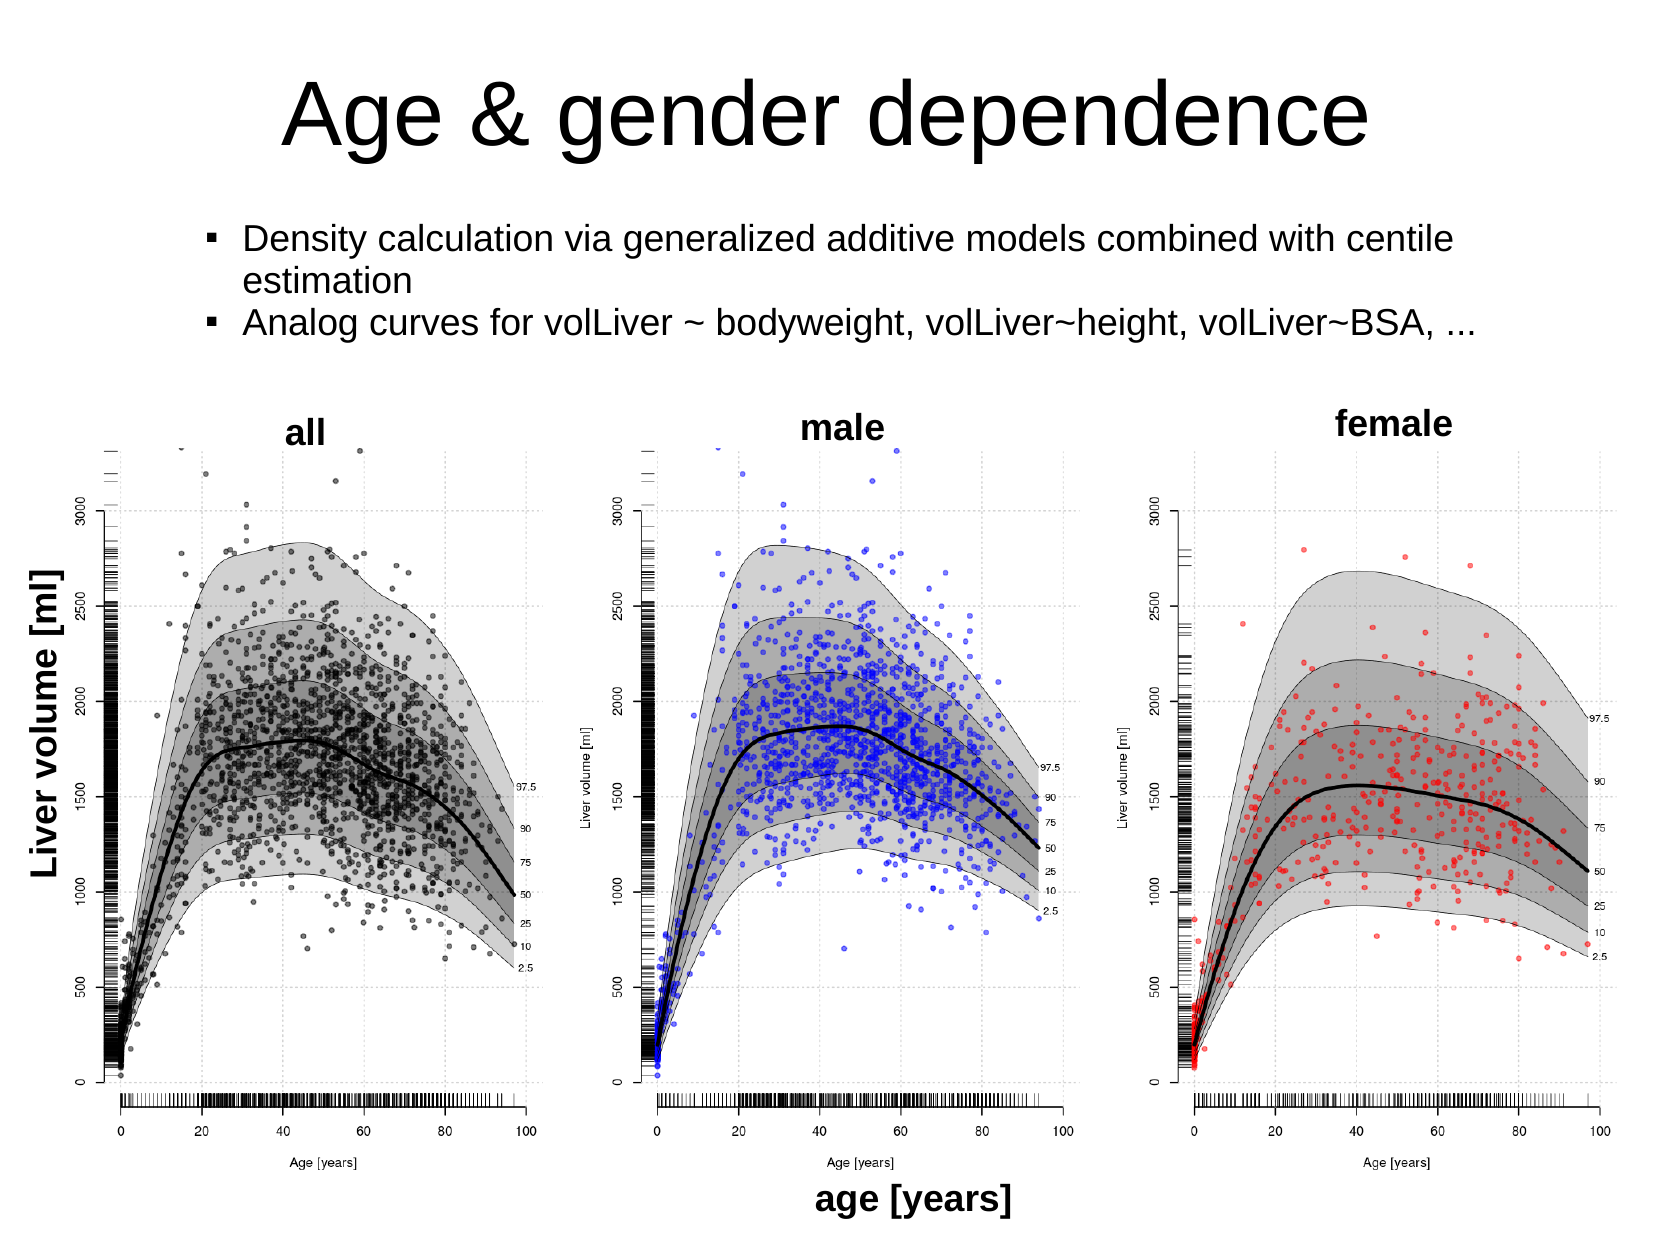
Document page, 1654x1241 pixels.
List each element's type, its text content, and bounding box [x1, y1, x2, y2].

text_box all [270, 404, 342, 462]
text_box age [years] [800, 1170, 1028, 1227]
title Age & gender dependence [82, 61, 1571, 269]
text_box Liver volume [ml] [15, 554, 72, 895]
picture [75, 448, 1617, 1171]
text_box female [1320, 395, 1469, 453]
text_box male [785, 398, 901, 456]
text_box Density calculation via generalized additive models combined with centile estimation Analog curves for volLiver ~ bodyweight, volLiver~height, volLiver~BSA, ... [192, 210, 1513, 394]
